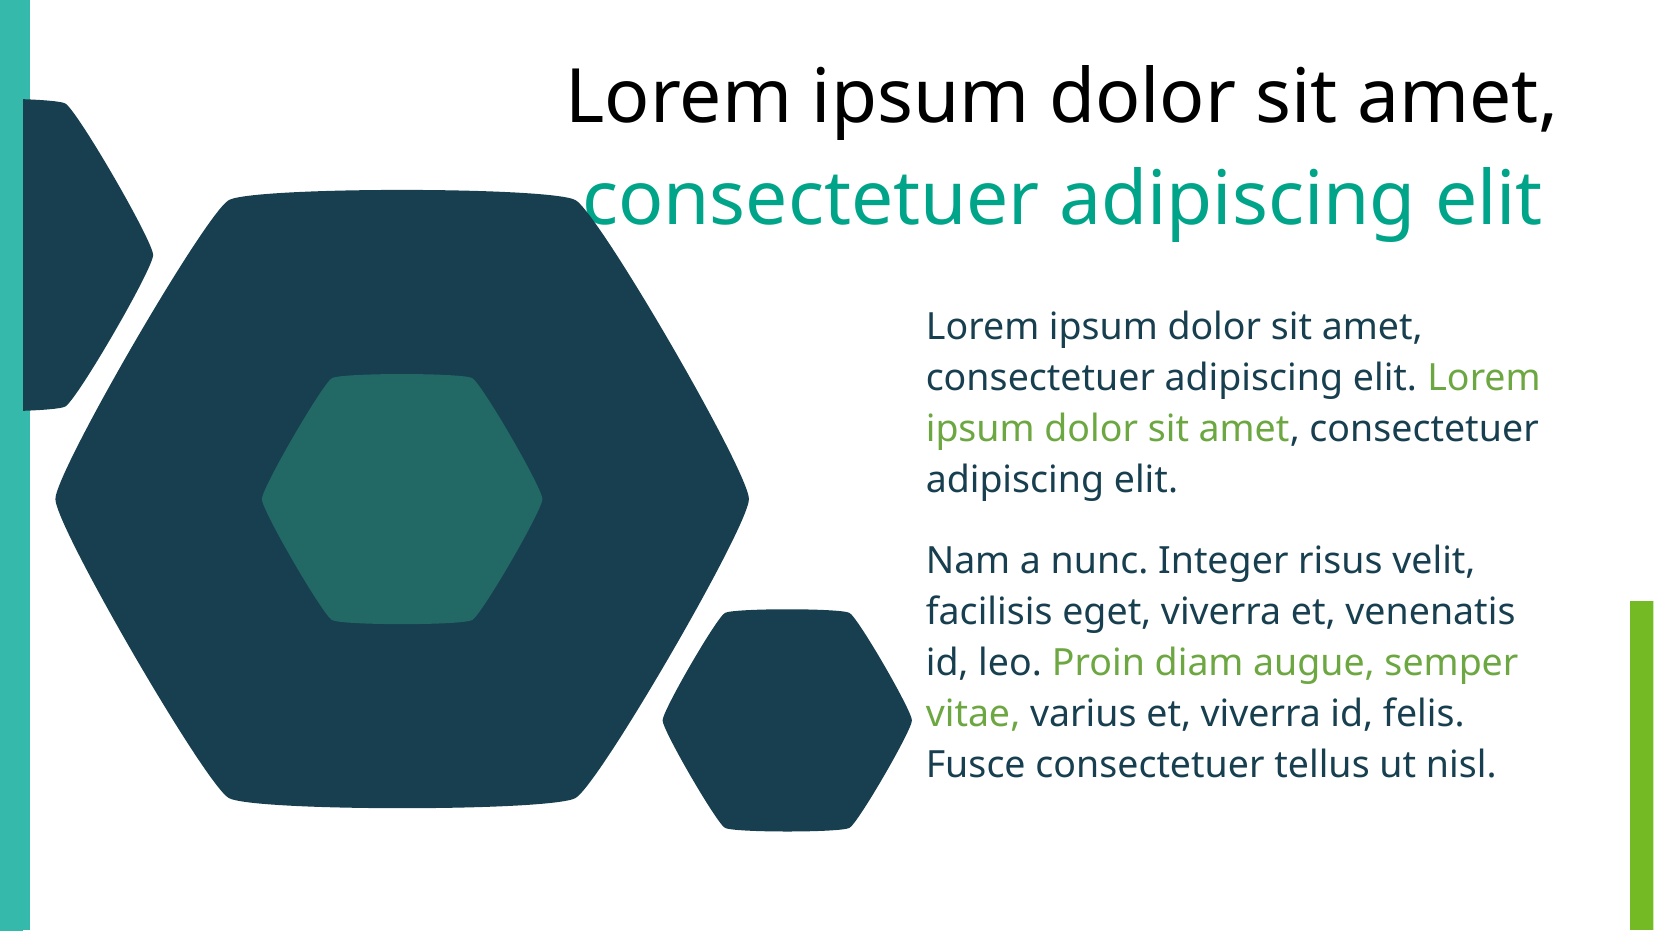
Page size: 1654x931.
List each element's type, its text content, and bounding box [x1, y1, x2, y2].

title Lorem ipsum dolor sit amet, consectetuer adipiscing elit [555, 49, 1571, 239]
list Lorem ipsum dolor sit amet, consectetuer adipiscing elit. Lorem ipsum dolor sit amet, consectetuer adipiscing elit. Nam a nunc. Integer risus velit, facilisis eget, viverra et, venenatis id, leo. Proin diam augue, semper vitae, varius et, viverra id, felis. Fusce consectetuer tellus ut nisl. [855, 299, 1561, 870]
text_box [662, 609, 912, 832]
text_box [0, 98, 154, 412]
text_box [55, 189, 749, 809]
